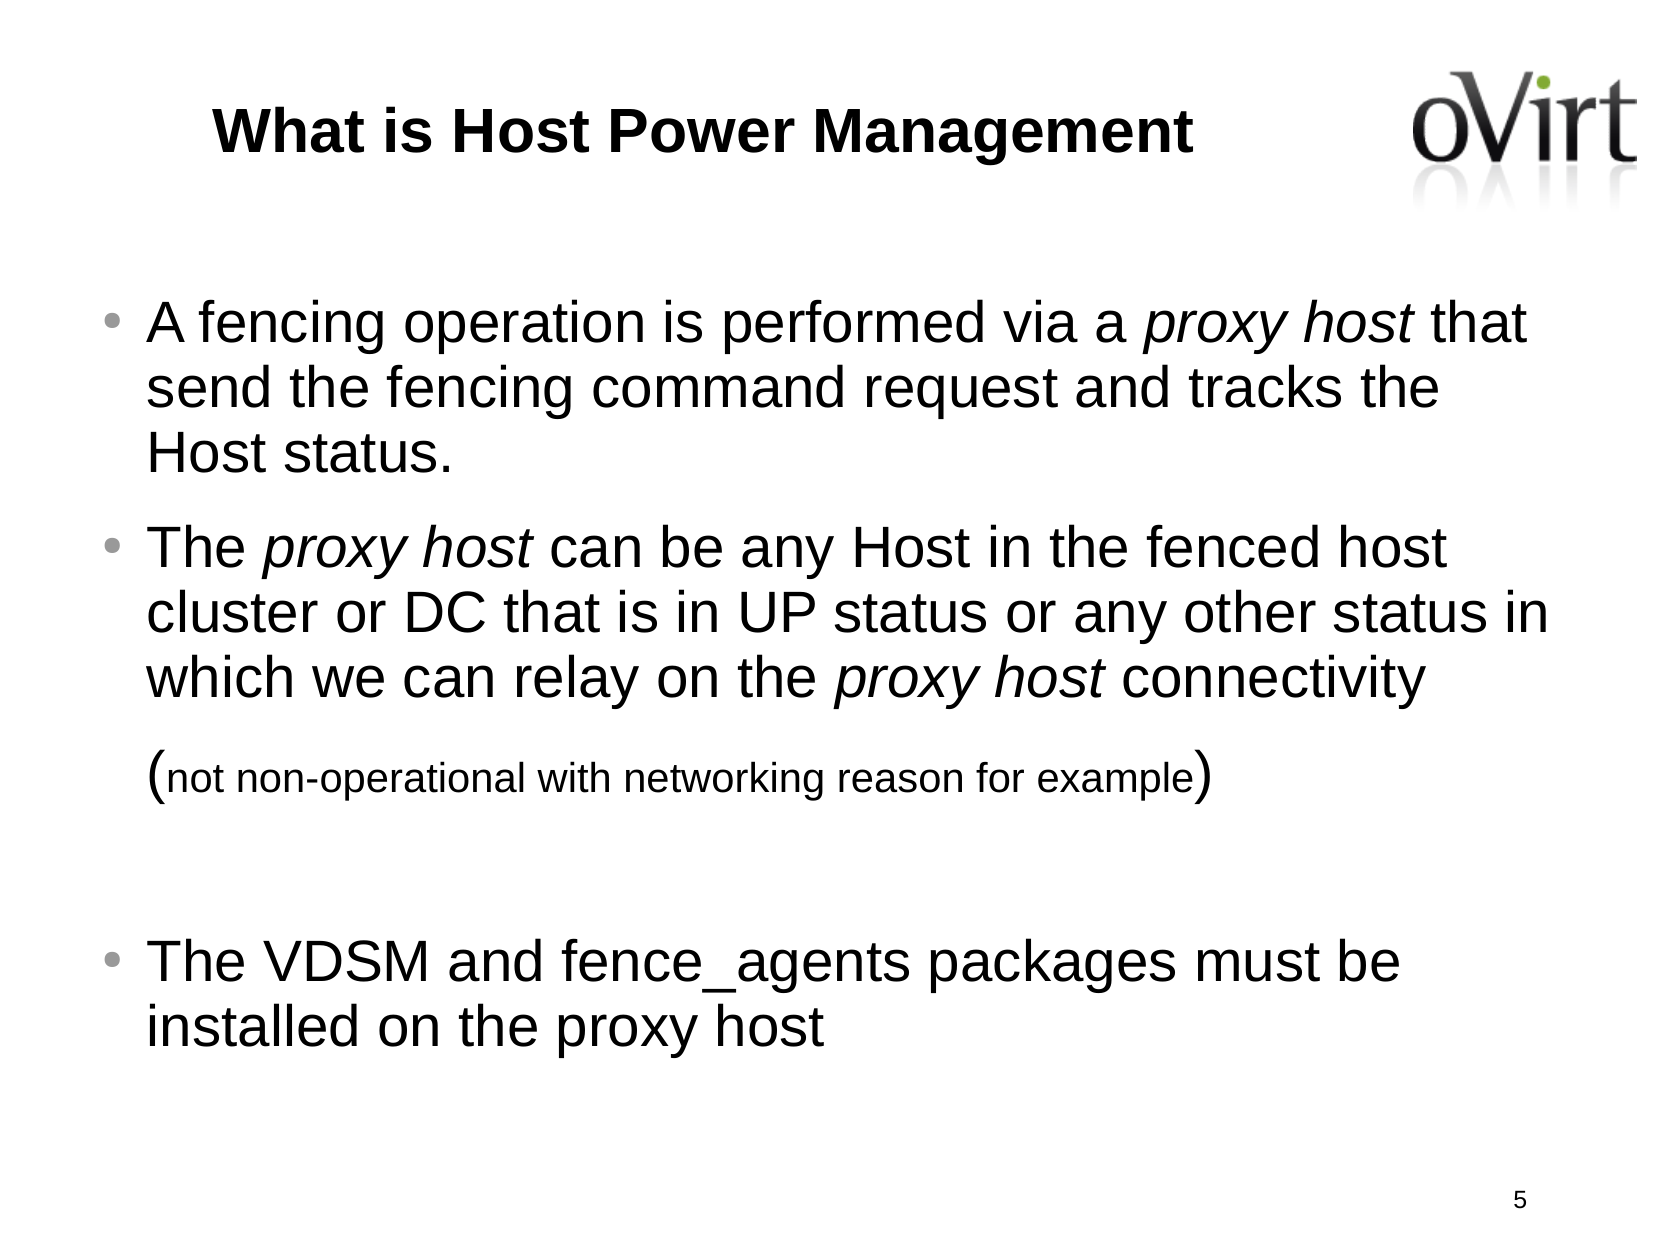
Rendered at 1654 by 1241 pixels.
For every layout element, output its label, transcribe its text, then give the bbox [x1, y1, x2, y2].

picture [1413, 63, 1637, 212]
title What is Host Power Management [82, 37, 1303, 226]
list A fencing operation is performed via a proxy host that send the fencing command request and tracks the Host status. The proxy host can be any Host in the fenced host cluster or DC that is in UP status or any other status in which we can relay on the proxy host connectivity (not non-operational with networking reason for example) The VDSM and fence_agents packages must be installed on the proxy host [86, 290, 1576, 1059]
